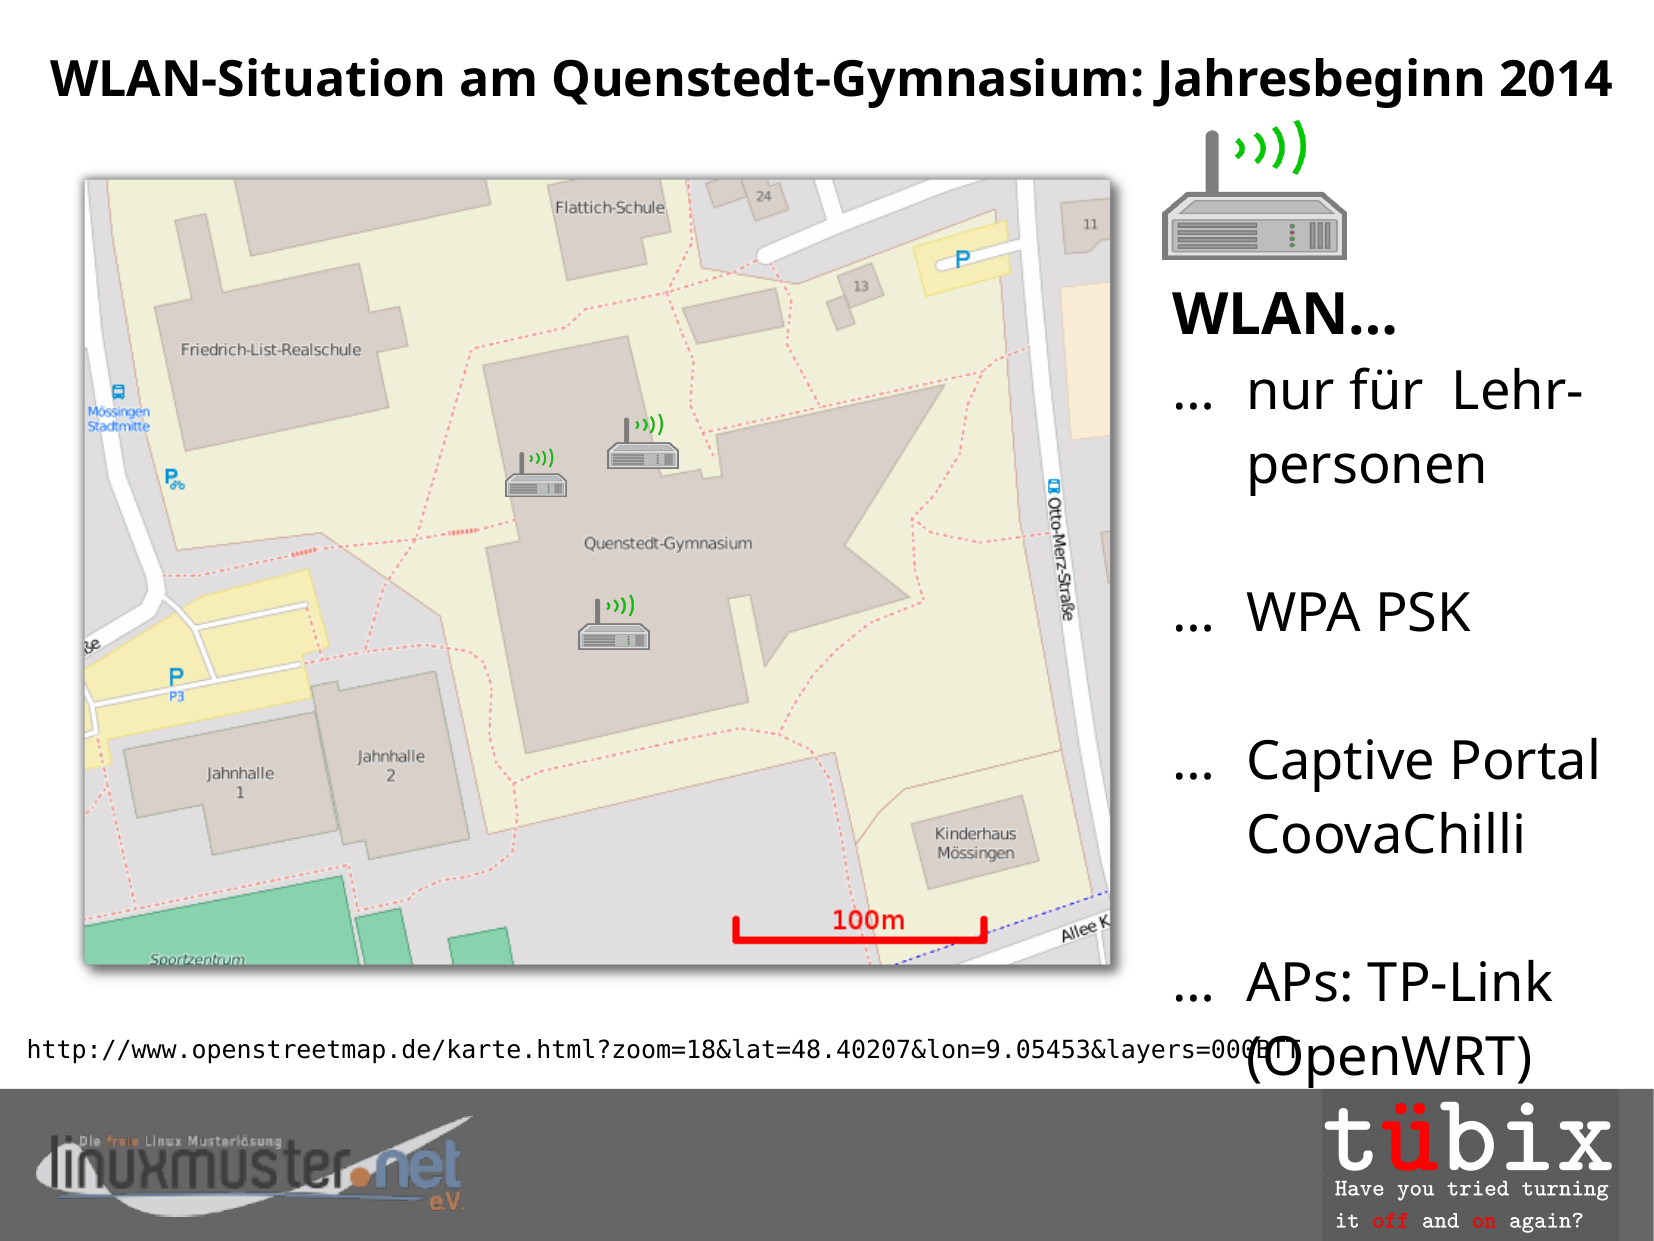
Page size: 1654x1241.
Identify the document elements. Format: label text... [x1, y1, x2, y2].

picture [1162, 118, 1347, 190]
picture [1322, 1089, 1619, 1241]
text_box WLAN… … nur für Lehr- personen … WPA PSK … Captive Portal CoovaChilli … APs: TP-Link (OpenWRT) [1157, 190, 1630, 965]
text_box http://www.openstreetmap.de/karte.html?zoom=18&lat=48.40207&lon=9.05453&layers=000BTT [11, 1027, 1631, 1085]
picture [36, 1116, 473, 1217]
picture [70, 165, 1134, 990]
text_box WLAN-Situation am Quenstedt-Gymnasium: Jahresbeginn 2014 [35, 35, 1536, 114]
